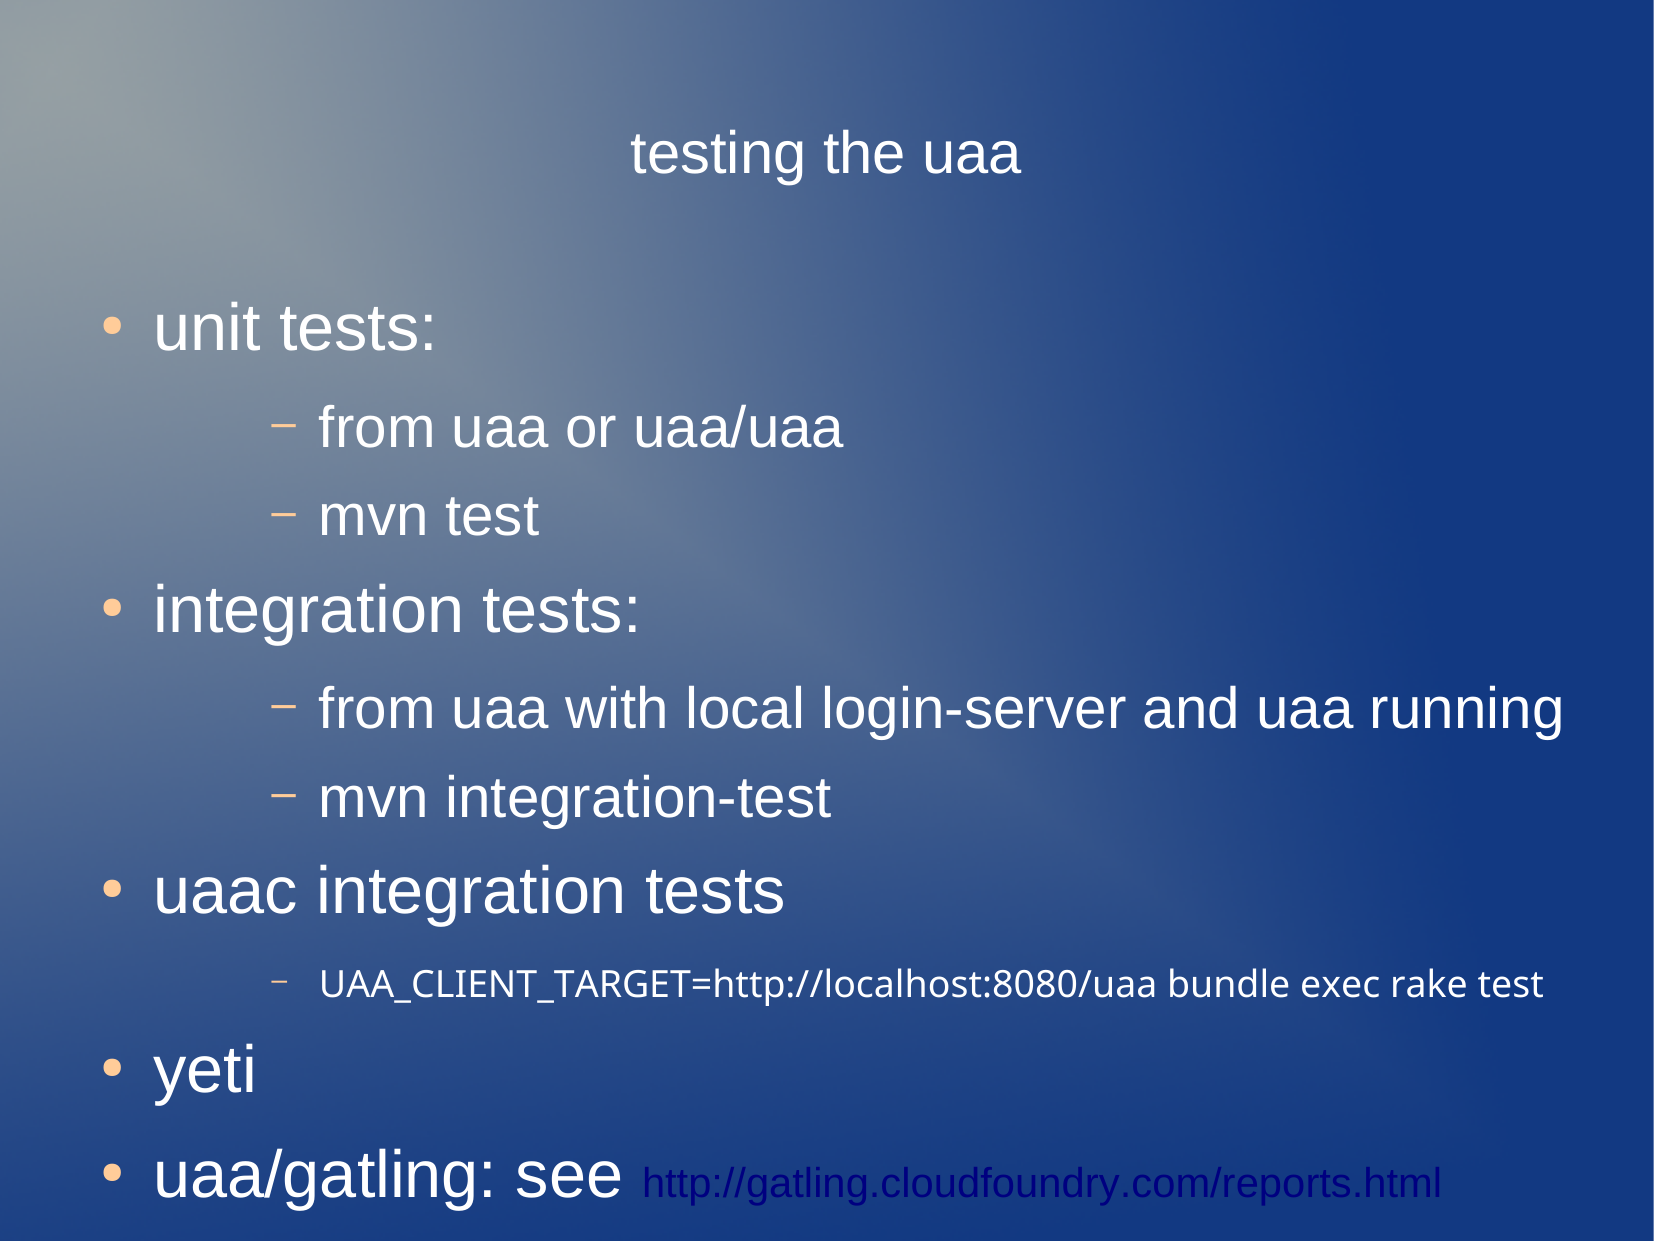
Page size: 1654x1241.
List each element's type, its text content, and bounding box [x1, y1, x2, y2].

picture [0, 0, 1654, 1241]
title testing the uaa [82, 49, 1571, 257]
list unit tests: from uaa or uaa/uaa mvn test integration tests: from uaa with local login-server and uaa running mvn integration-test uaac integration tests UAA_CLIENT_TARGET=http://localhost:8080/uaa bundle exec rake test yeti uaa/gatling: see http://gatling.cloudfoundry.com/reports.html [82, 290, 1571, 1199]
